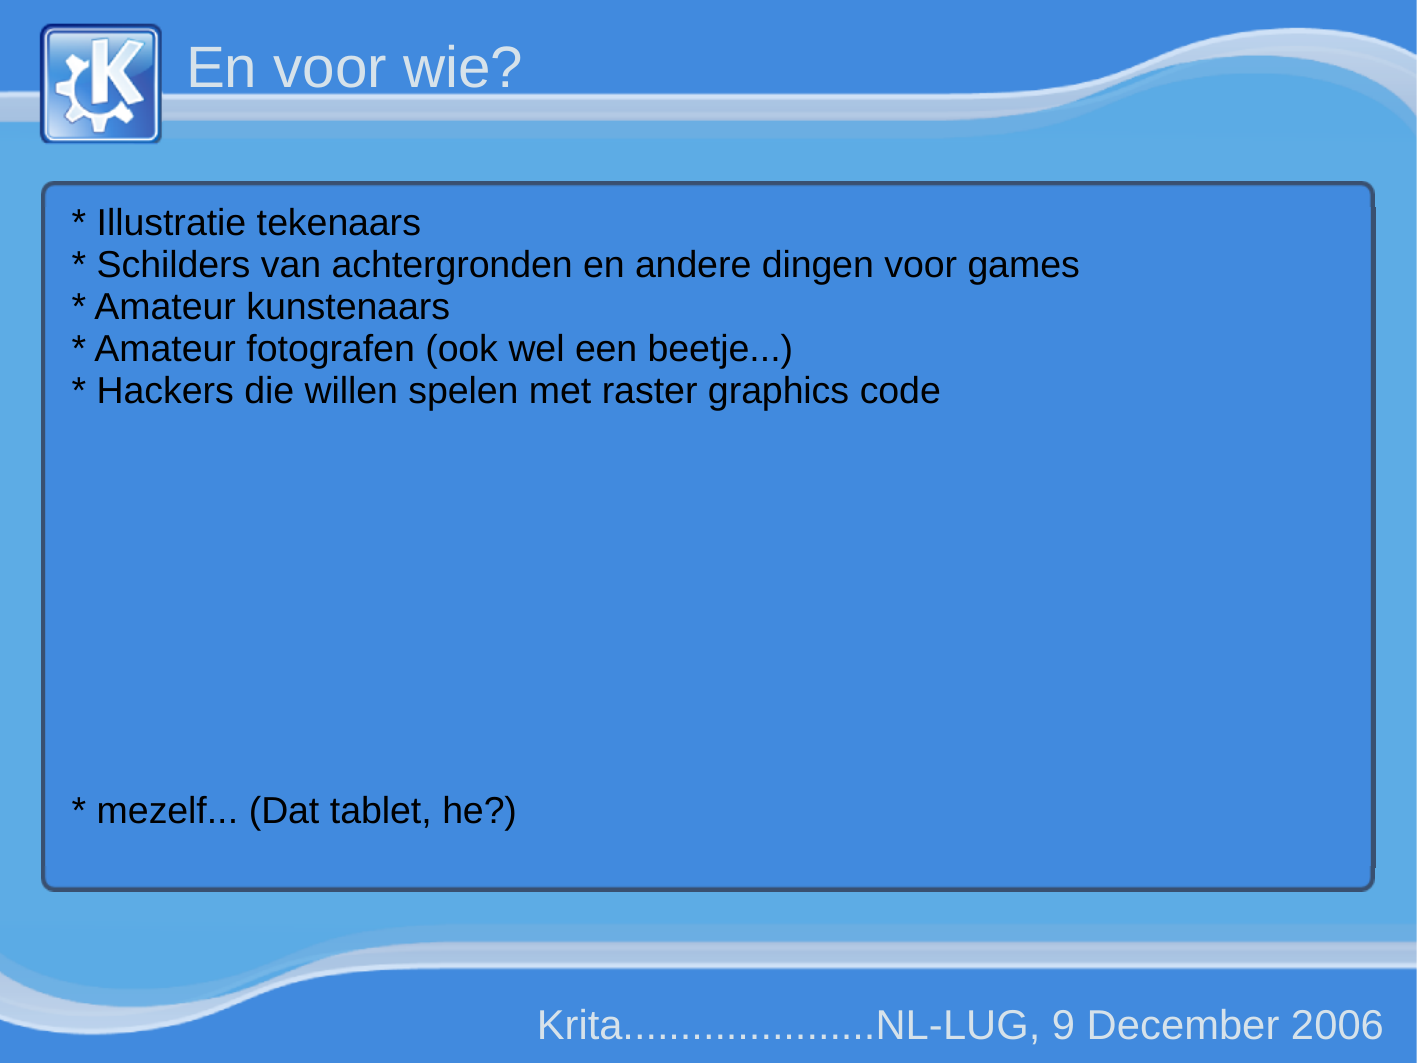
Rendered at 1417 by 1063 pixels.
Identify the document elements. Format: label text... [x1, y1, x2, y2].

text_box En voor wie? [171, 27, 1048, 105]
text_box * Illustratie tekenaars * Schilders van achtergronden en andere dingen voor games * Amateur kunstenaars * Amateur fotografen (ook wel een beetje...) * Hackers die willen spelen met raster graphics code * mezelf... (Dat tablet, he?) [56, 194, 1358, 990]
picture [0, 0, 1417, 1063]
